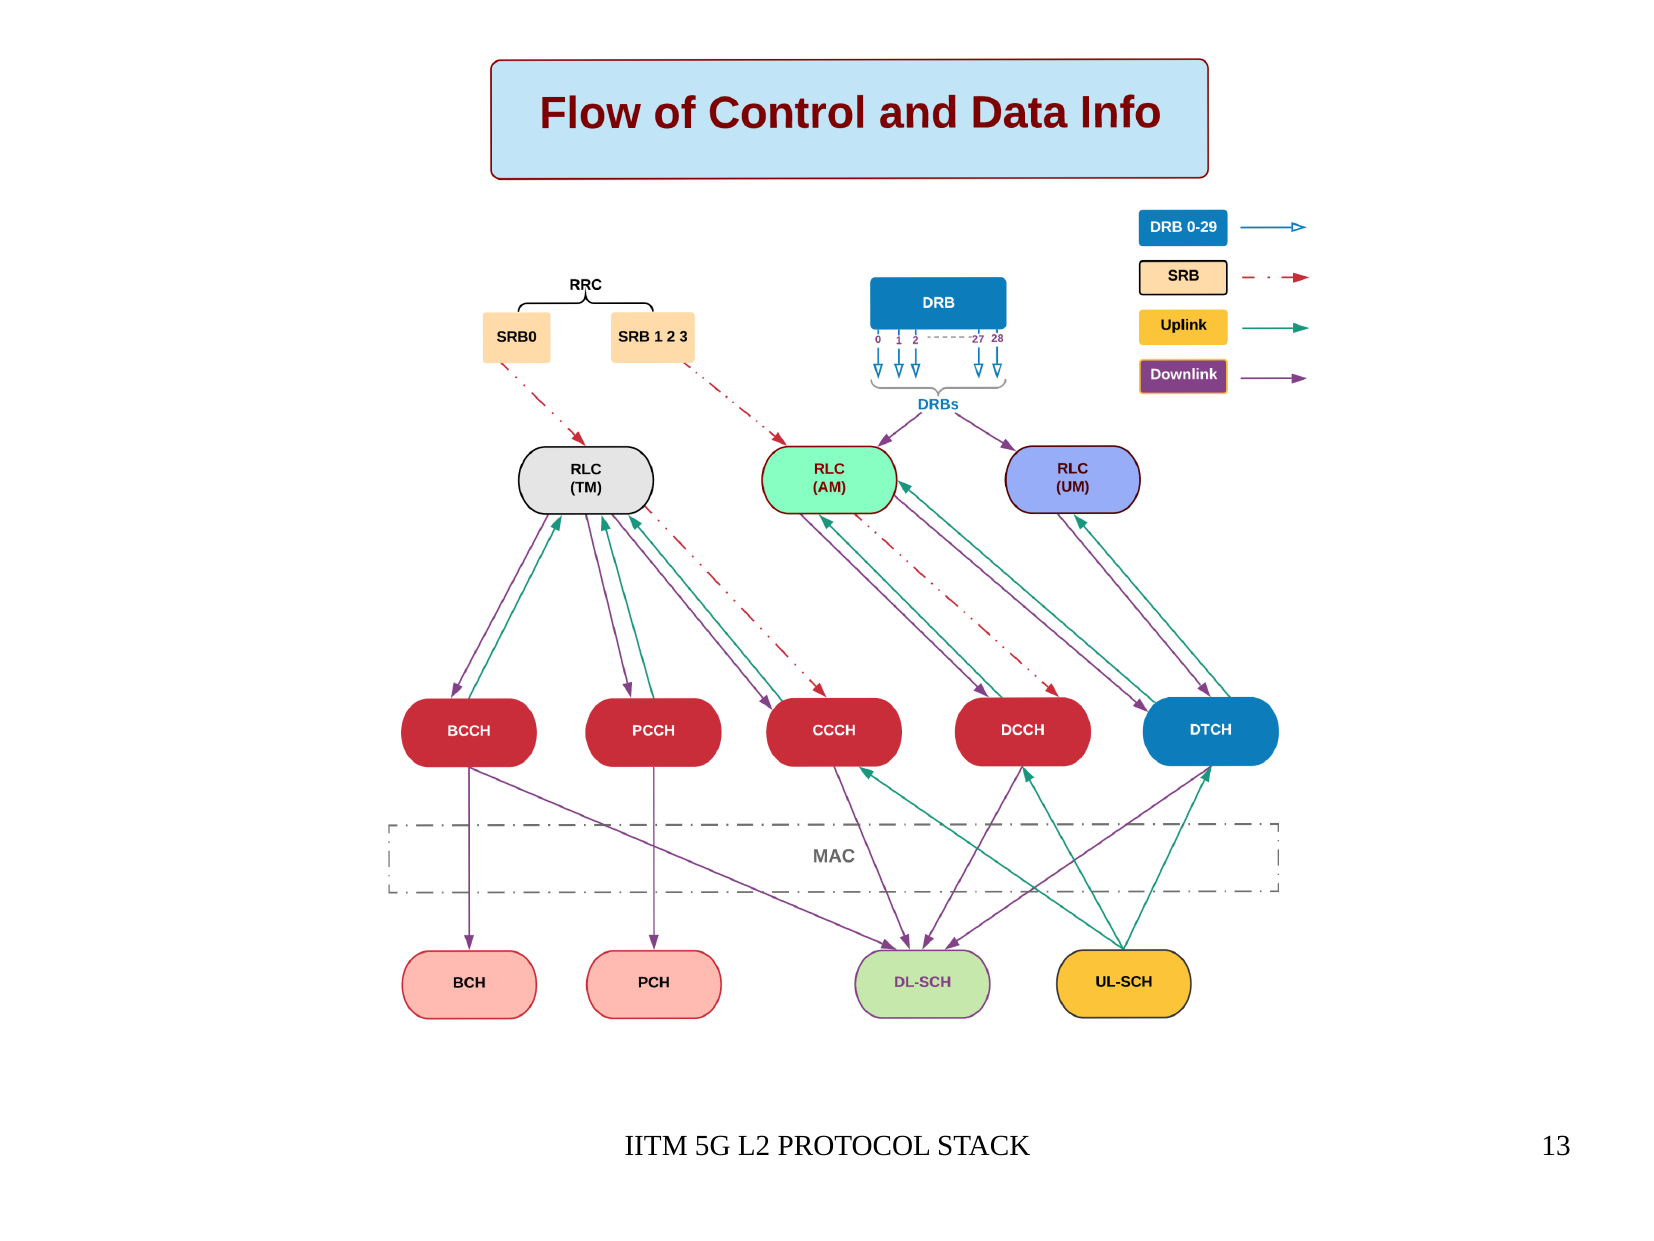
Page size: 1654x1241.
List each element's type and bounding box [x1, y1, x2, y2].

picture [354, 25, 1341, 1052]
